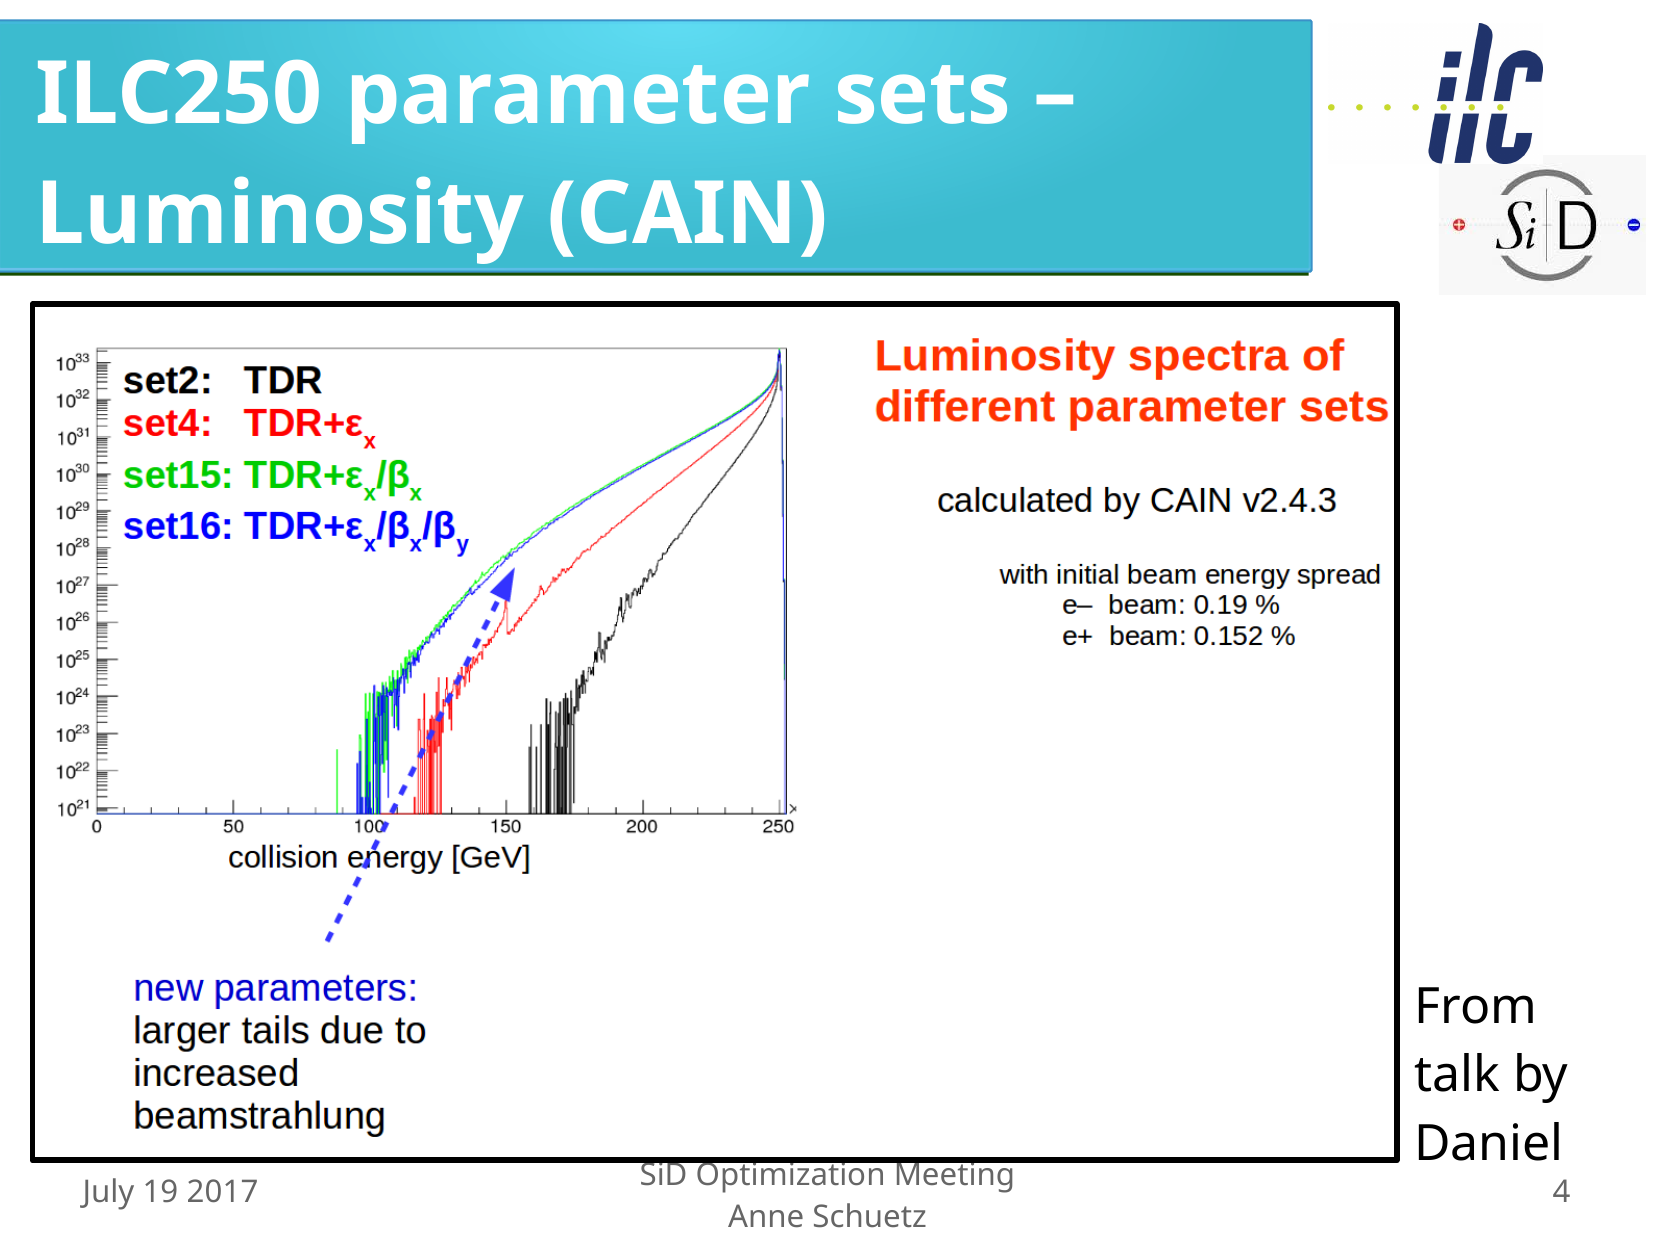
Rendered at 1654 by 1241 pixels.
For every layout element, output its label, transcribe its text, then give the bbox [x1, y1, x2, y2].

picture [35, 307, 1394, 1158]
text_box From talk by Daniel [1399, 962, 1636, 1123]
picture [1328, 23, 1646, 295]
title ILC250 parameter sets – Luminosity (CAIN) [35, 23, 1235, 276]
